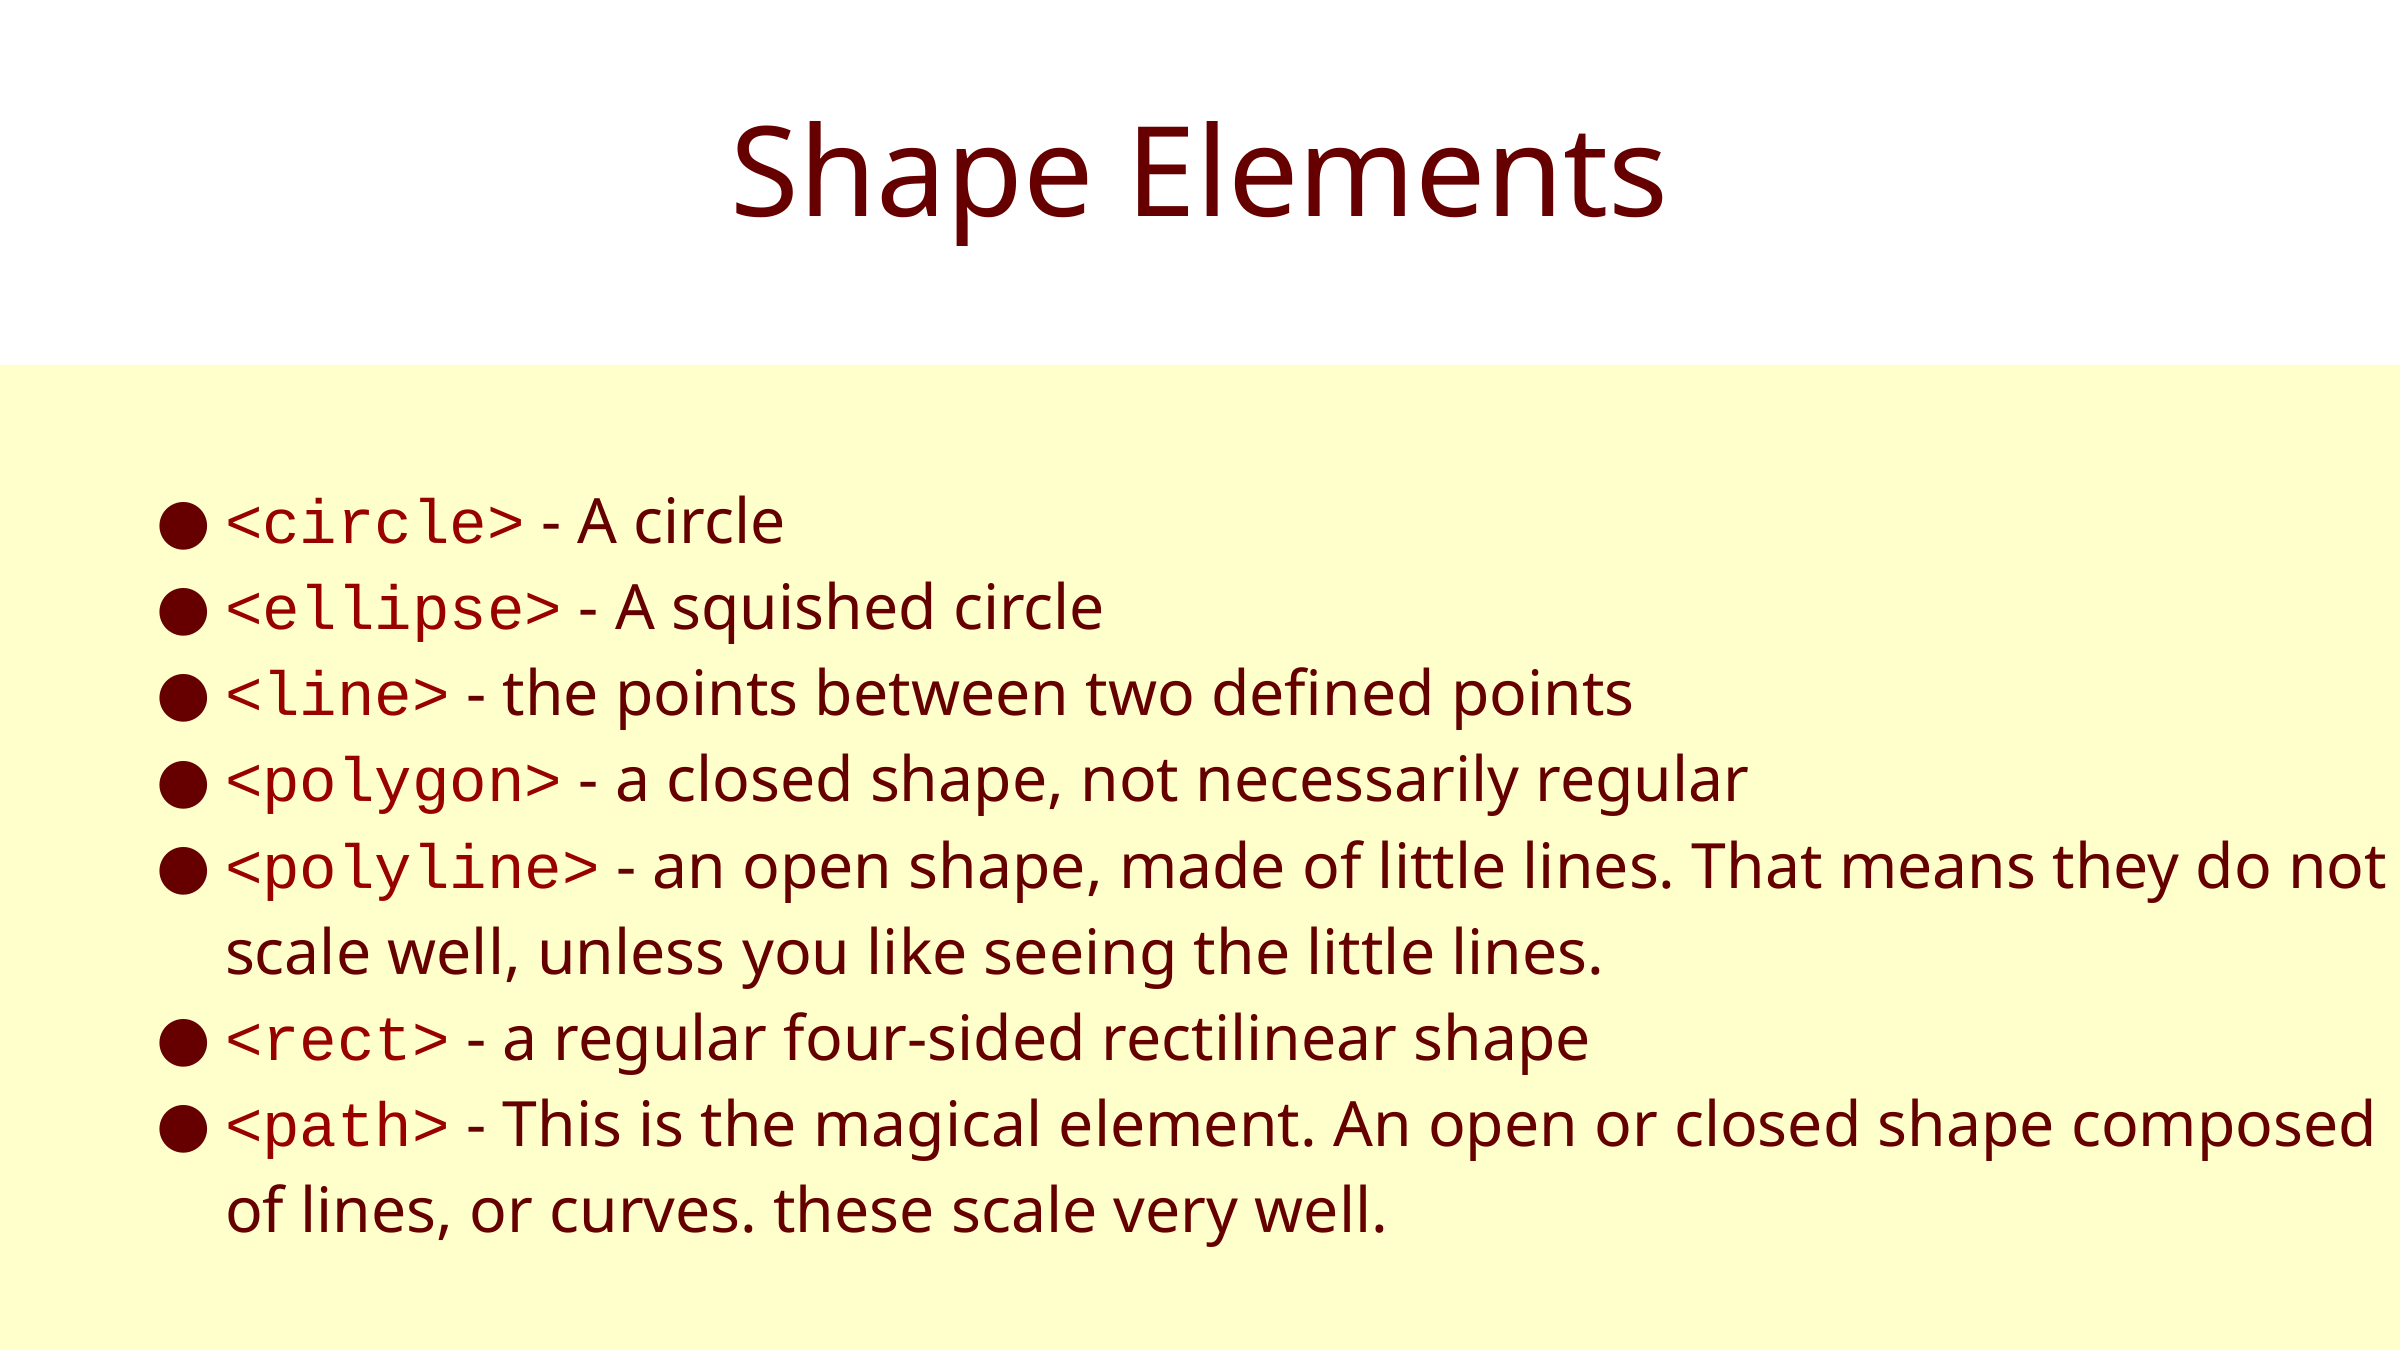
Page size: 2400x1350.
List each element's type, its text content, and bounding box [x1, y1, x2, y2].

text_box Shape Elements [120, 53, 2280, 280]
text_box <circle> - A circle <ellipse> - A squished circle <line> - the points between two defined points <polygon> - a closed shape, not necessarily regular <polyline> - an open shape, made of little lines. That means they do not scale well, unless you like seeing the little lines. <rect> - a regular four-sided rectilinear shape <path> - This is the magical element. An open or closed shape composed of lines, or curves. these scale very well. [0, 364, 2400, 1350]
